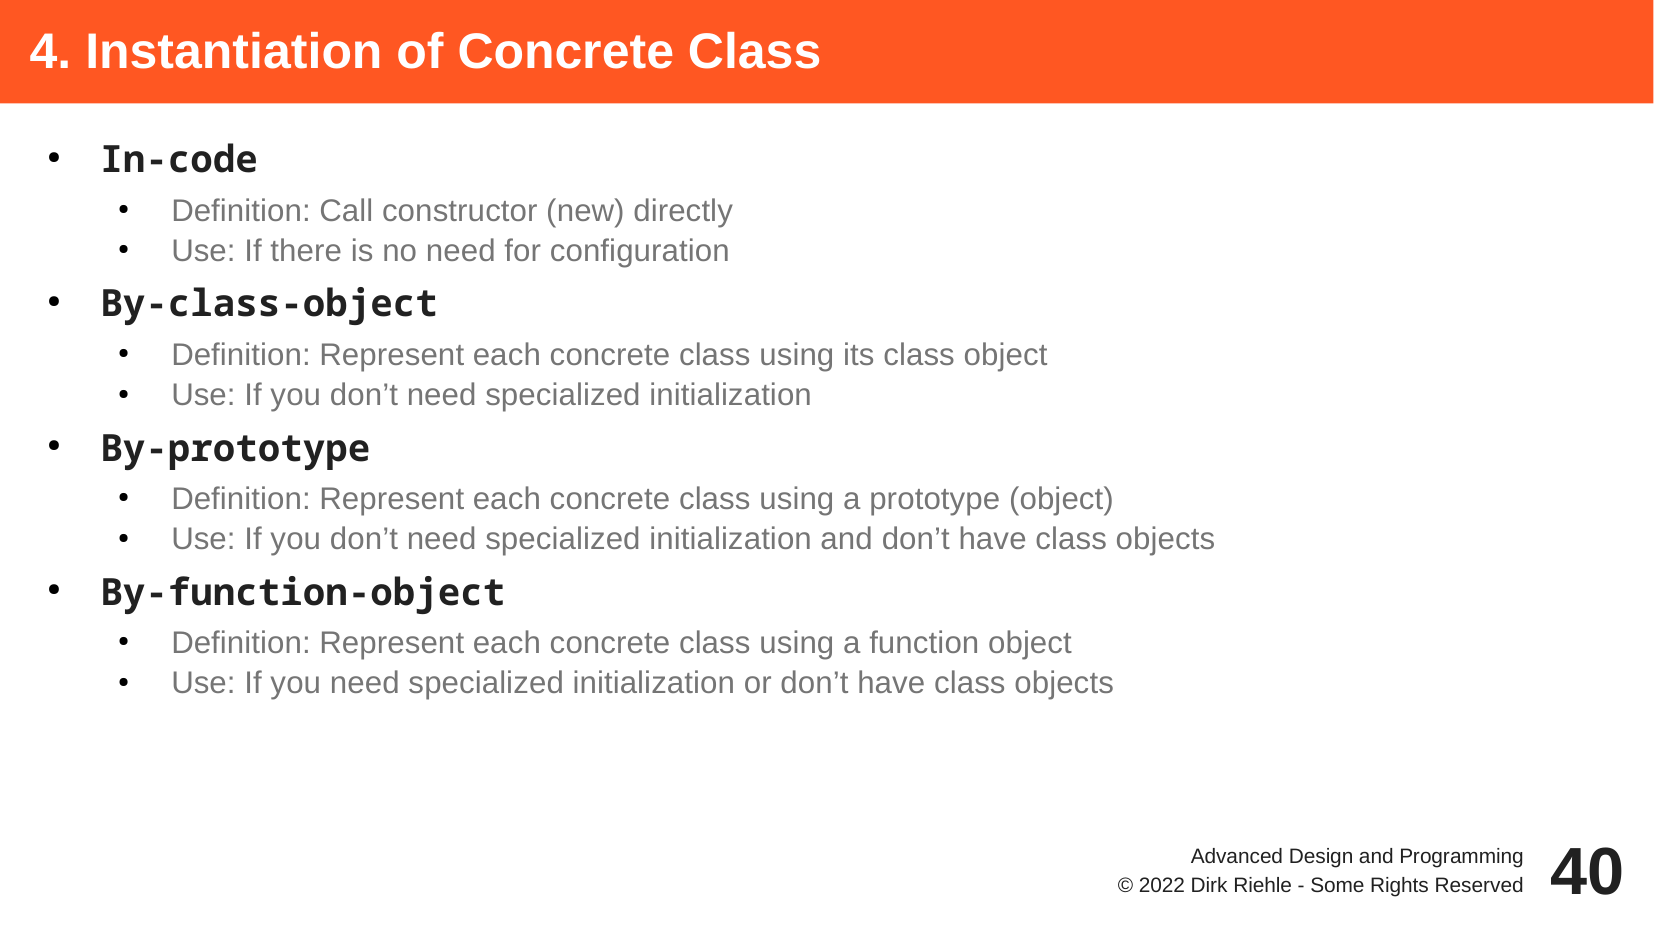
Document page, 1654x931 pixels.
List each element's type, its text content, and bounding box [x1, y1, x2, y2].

list In-code Definition: Call constructor (new) directly Use: If there is no need for configuration By-class-object Definition: Represent each concrete class using its class object Use: If you don’t need specialized initialization By-prototype Definition: Represent each concrete class using a prototype (object) Use: If you don’t need specialized initialization and don’t have class objects By-function-object Definition: Represent each concrete class using a function object Use: If you need specialized initialization or don’t have class objects [29, 132, 1625, 813]
title 4. Instantiation of Concrete Class [0, 0, 1654, 104]
